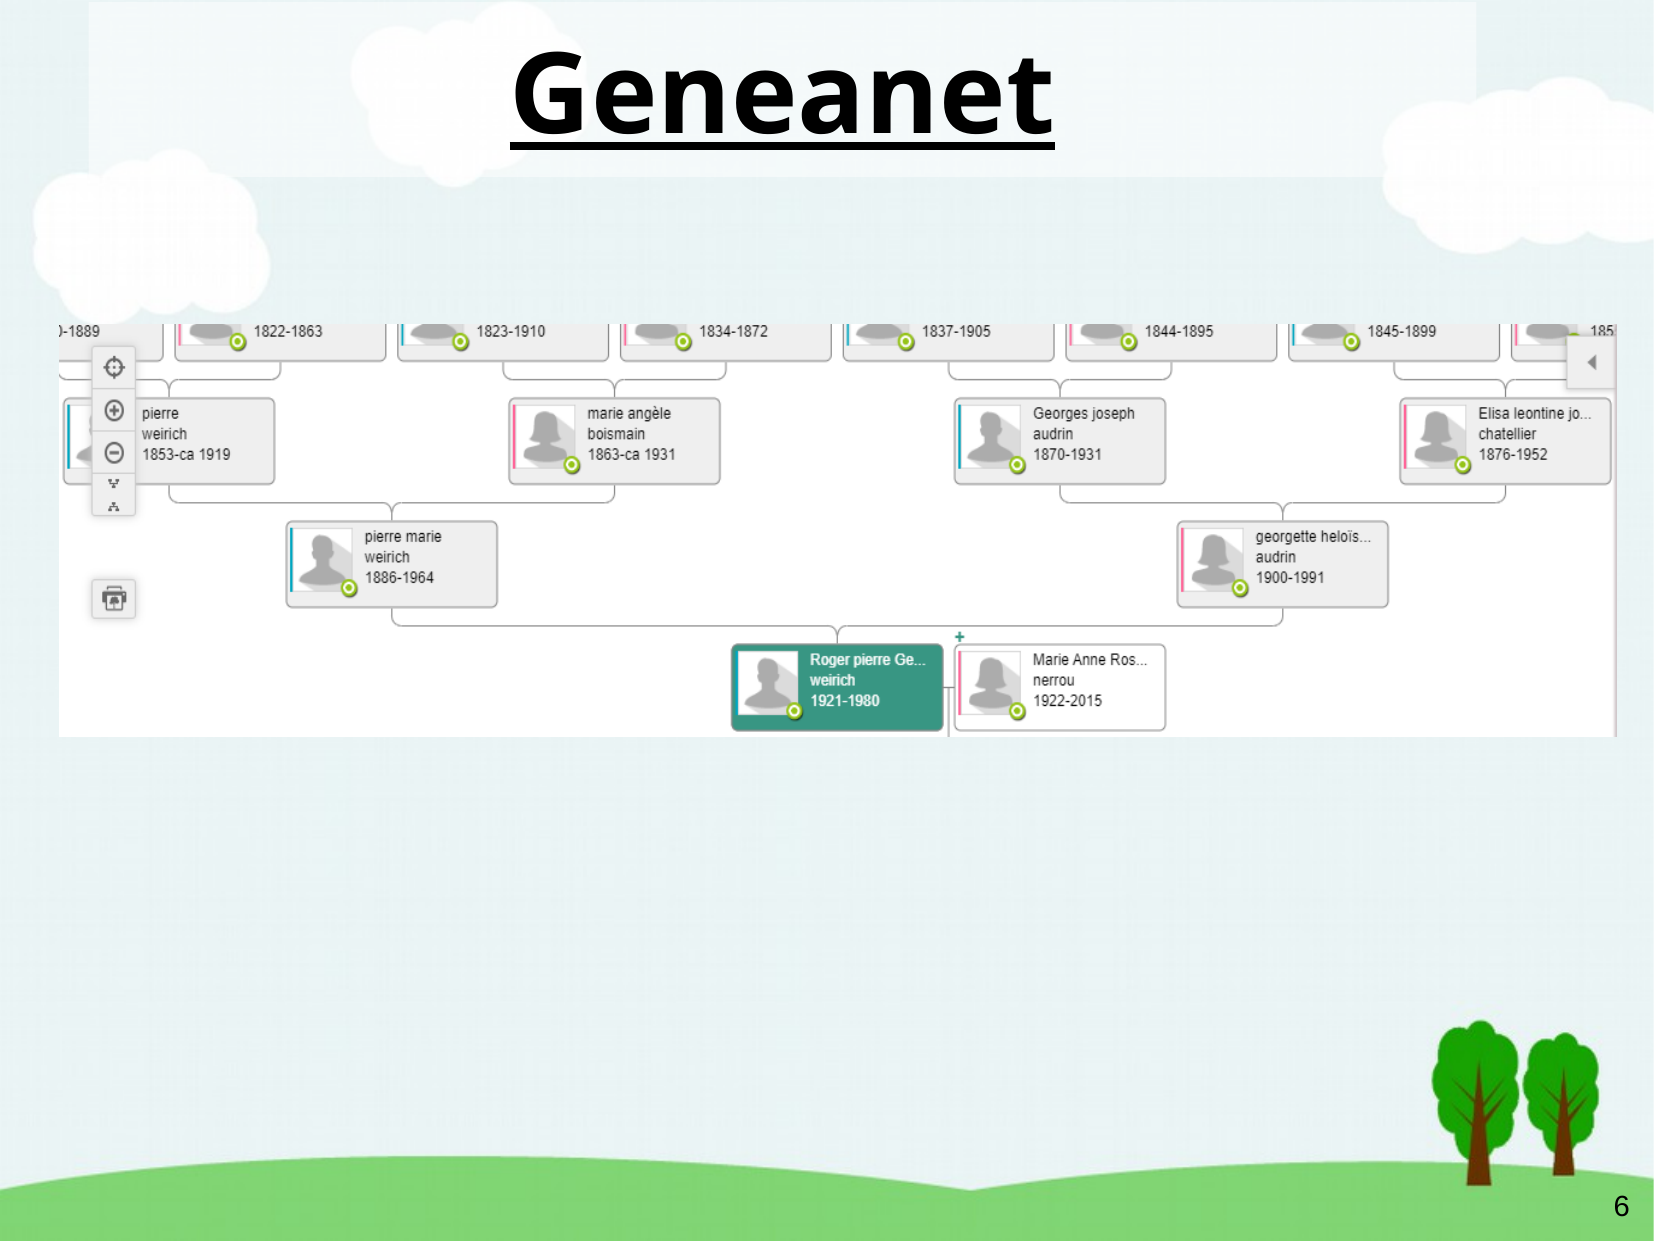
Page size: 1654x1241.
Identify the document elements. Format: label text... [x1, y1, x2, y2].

picture [0, 0, 1654, 1241]
title Geneanet [88, 2, 1477, 178]
